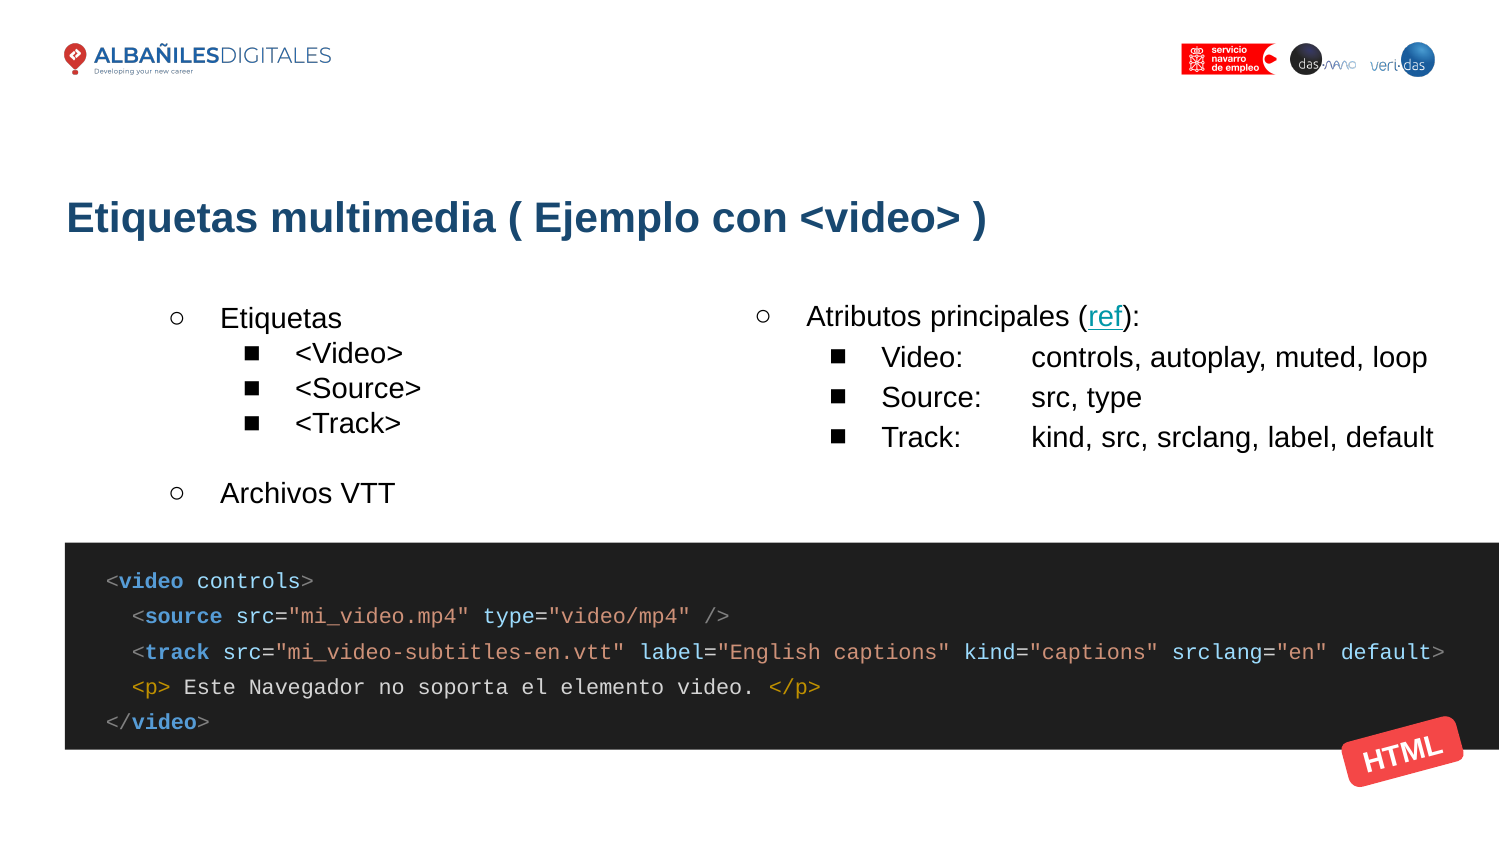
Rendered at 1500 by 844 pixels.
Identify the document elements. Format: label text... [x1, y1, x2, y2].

text_box Etiquetas multimedia ( Ejemplo con <video> ) [66, 179, 1010, 241]
picture [1370, 42, 1435, 77]
text_box Etiquetas <Video> <Source> <Track> Archivos VTT [130, 284, 670, 525]
text_box Atributos principales (ref): Video: controls, autoplay, muted, loop Source: src, type Track: kind, src, srclang, label, default [716, 242, 1476, 565]
picture [1290, 43, 1356, 75]
text_box HTML [1341, 716, 1464, 788]
text_box <video controls> <source src="mi_video.mp4" type="video/mp4" /> <track src="mi_video-subtitles-en.vtt" label="English captions" kind="captions" srclang="en" default> <p> Este Navegador no soporta el elemento video. </p> </video> [64, 542, 1499, 750]
picture [64, 43, 332, 75]
picture [1181, 43, 1277, 75]
